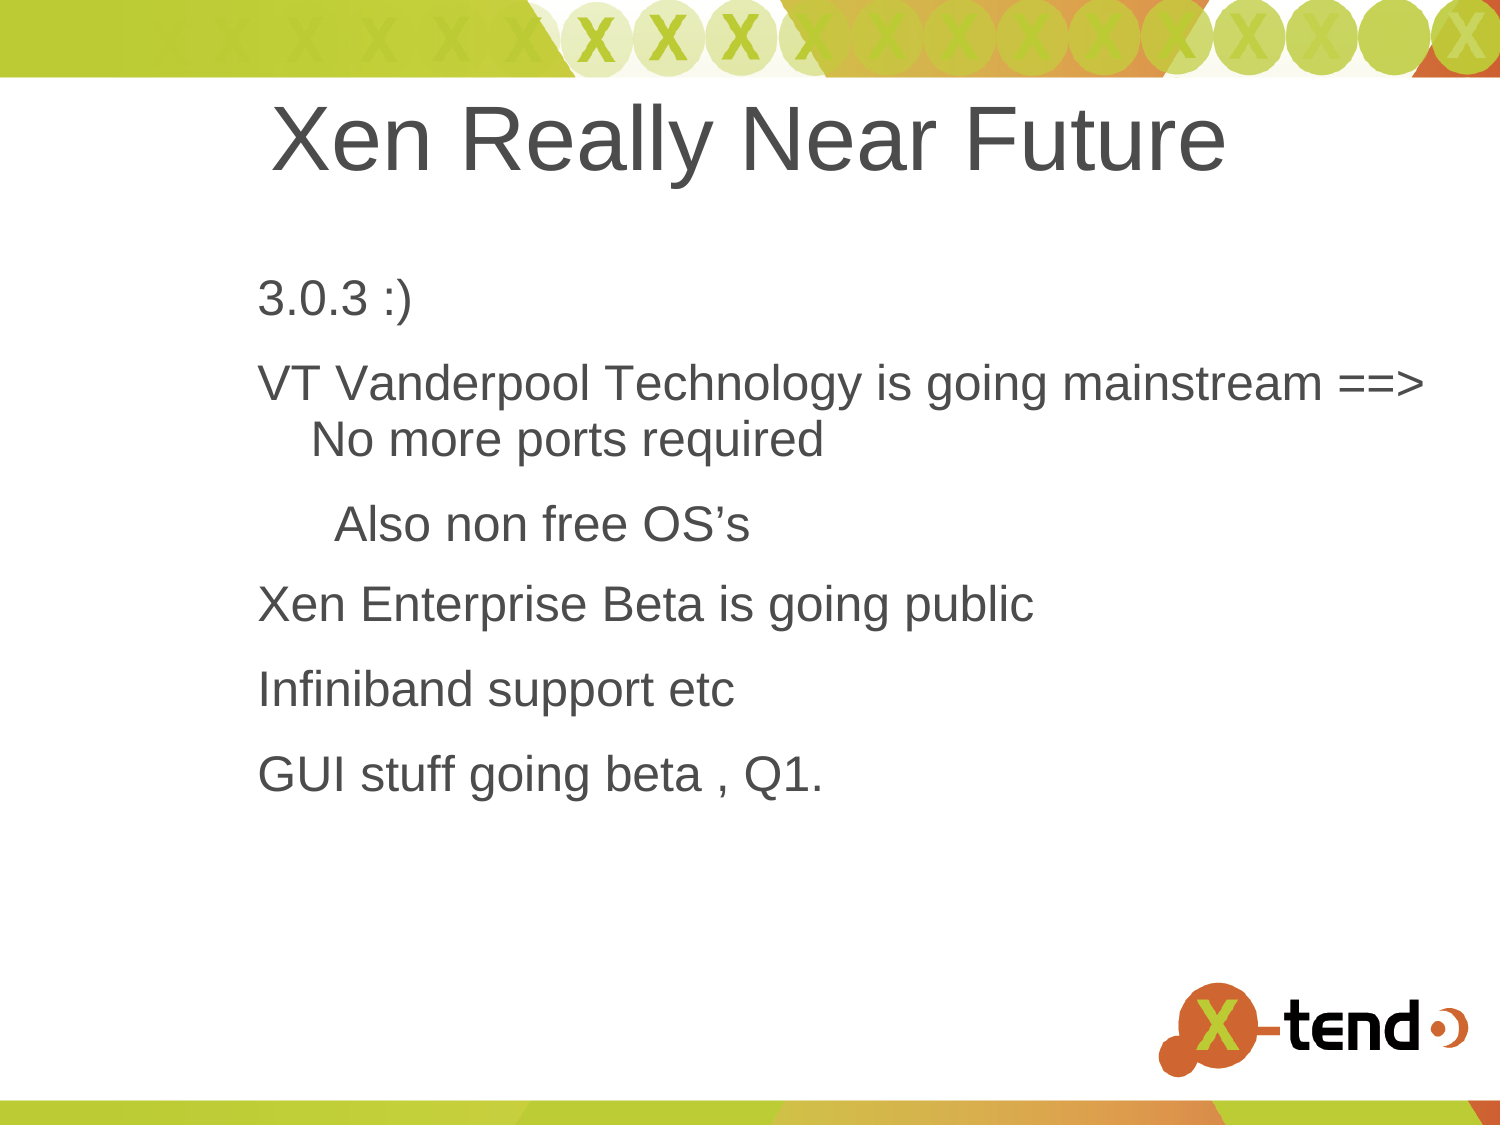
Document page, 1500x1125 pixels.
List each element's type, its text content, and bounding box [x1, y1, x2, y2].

picture [0, 0, 1500, 1125]
title Xen Really Near Future [75, 45, 1426, 233]
list 3.0.3 :) VT Vanderpool Technology is going mainstream ==> No more ports required Also non free OS’s Xen Enterprise Beta is going public Infiniband support etc GUI stuff going beta , Q1. [225, 262, 1476, 1113]
